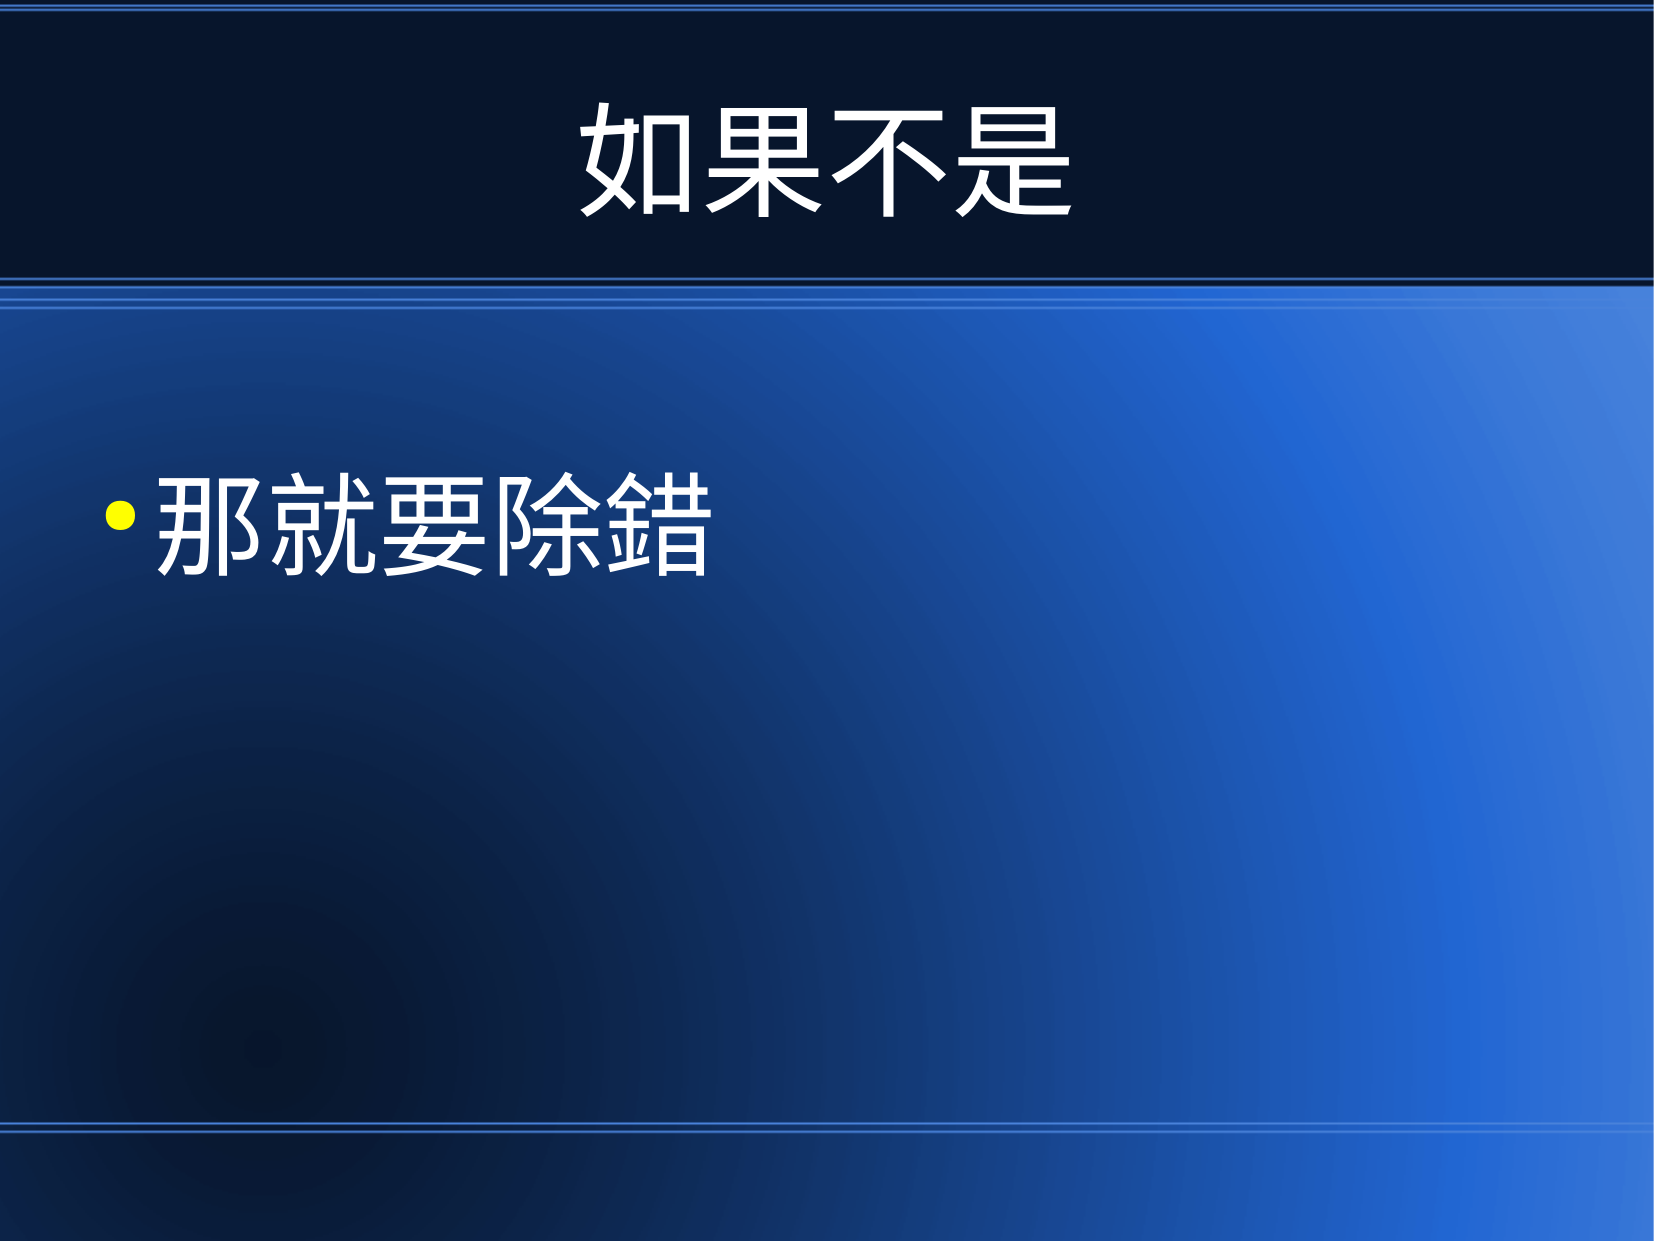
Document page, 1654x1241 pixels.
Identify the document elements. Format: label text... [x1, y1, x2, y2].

picture [0, 0, 1654, 1241]
list 那就要除錯 [82, 355, 1571, 1241]
title 如果不是 [82, 49, 1571, 257]
